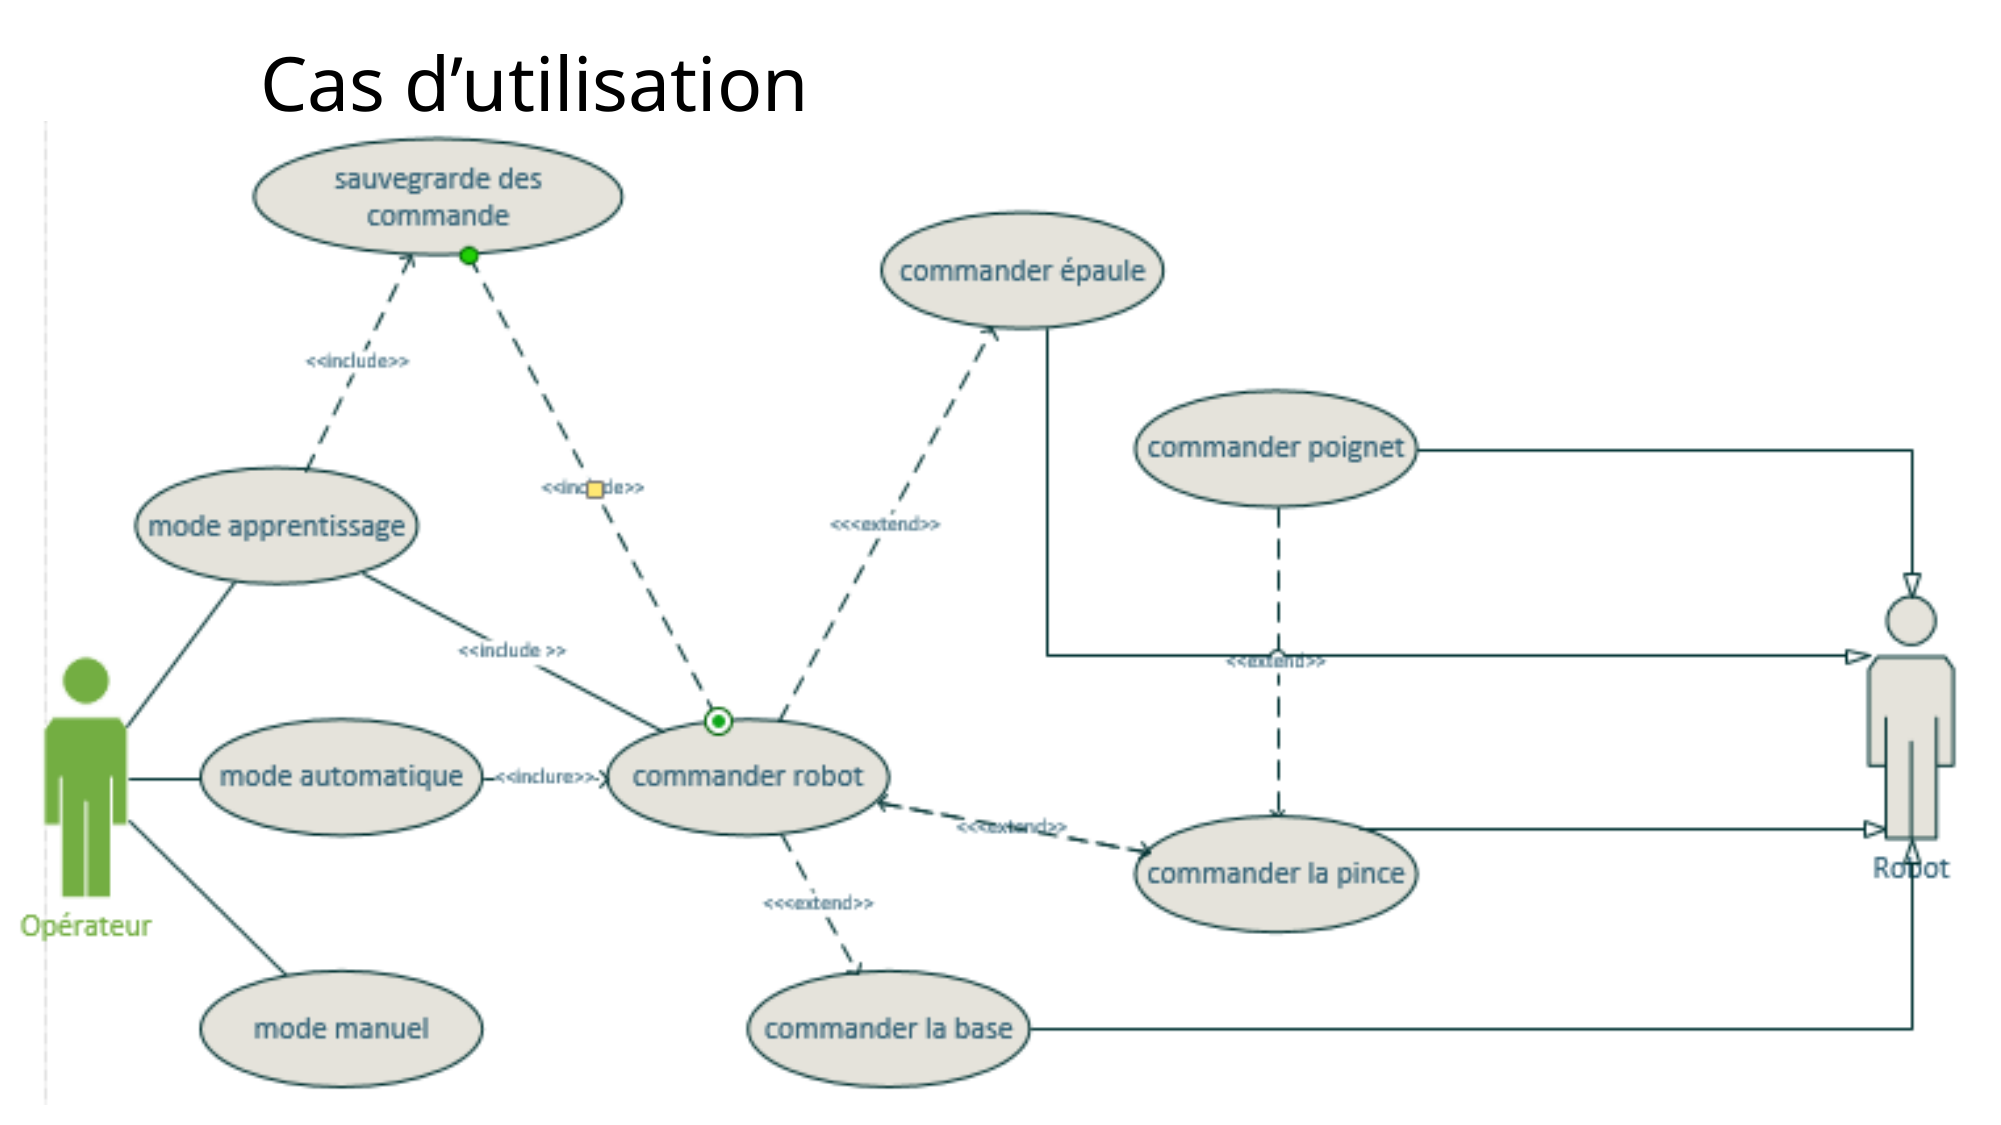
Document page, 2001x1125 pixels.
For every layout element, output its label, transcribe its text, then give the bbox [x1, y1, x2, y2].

picture [11, 121, 1988, 1105]
title Cas d’utilisation [23, 23, 1461, 121]
